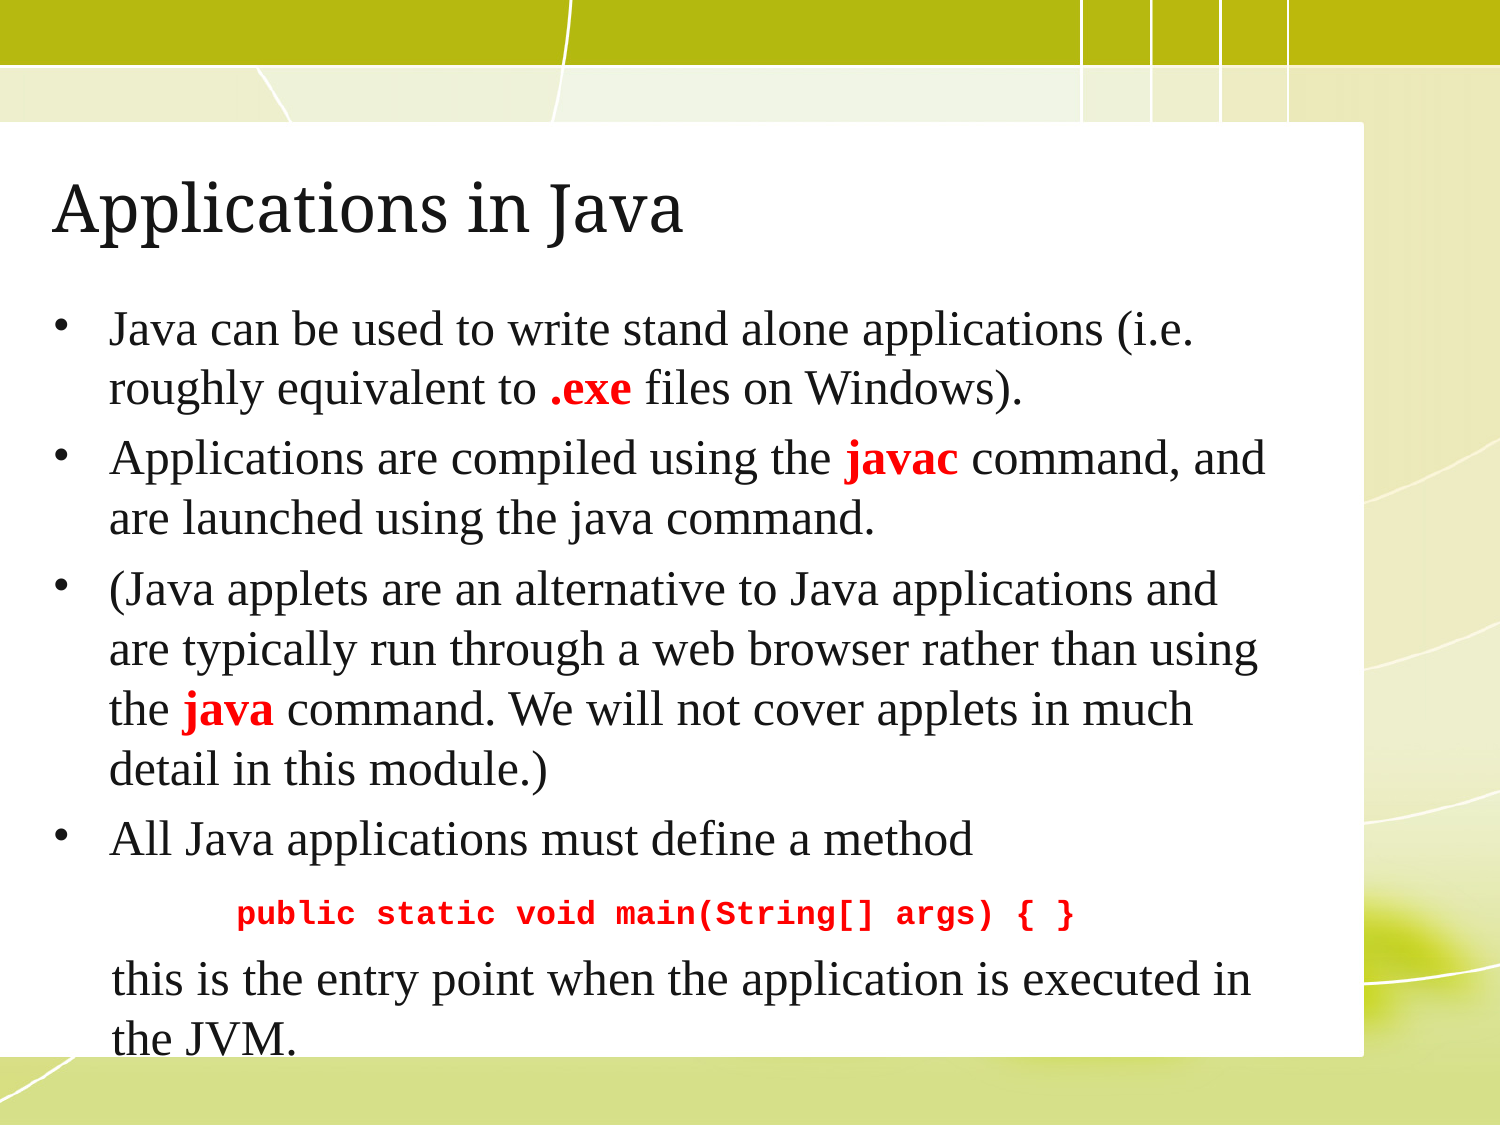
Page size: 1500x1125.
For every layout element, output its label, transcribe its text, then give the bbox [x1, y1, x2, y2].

list Java can be used to write stand alone applications (i.e. roughly equivalent to .exe files on Windows). Applications are compiled using the javac command, and are launched using the java command. (Java applets are an alternative to Java applications and are typically run through a web browser rather than using the java command. We will not cover applets in much detail in this module.) All Java applications must define a method public static void main(String[] args) { } this is the entry point when the application is executed in the JVM. [37, 287, 1288, 963]
title Applications in Java [37, 137, 1288, 275]
picture [0, 0, 1500, 1125]
